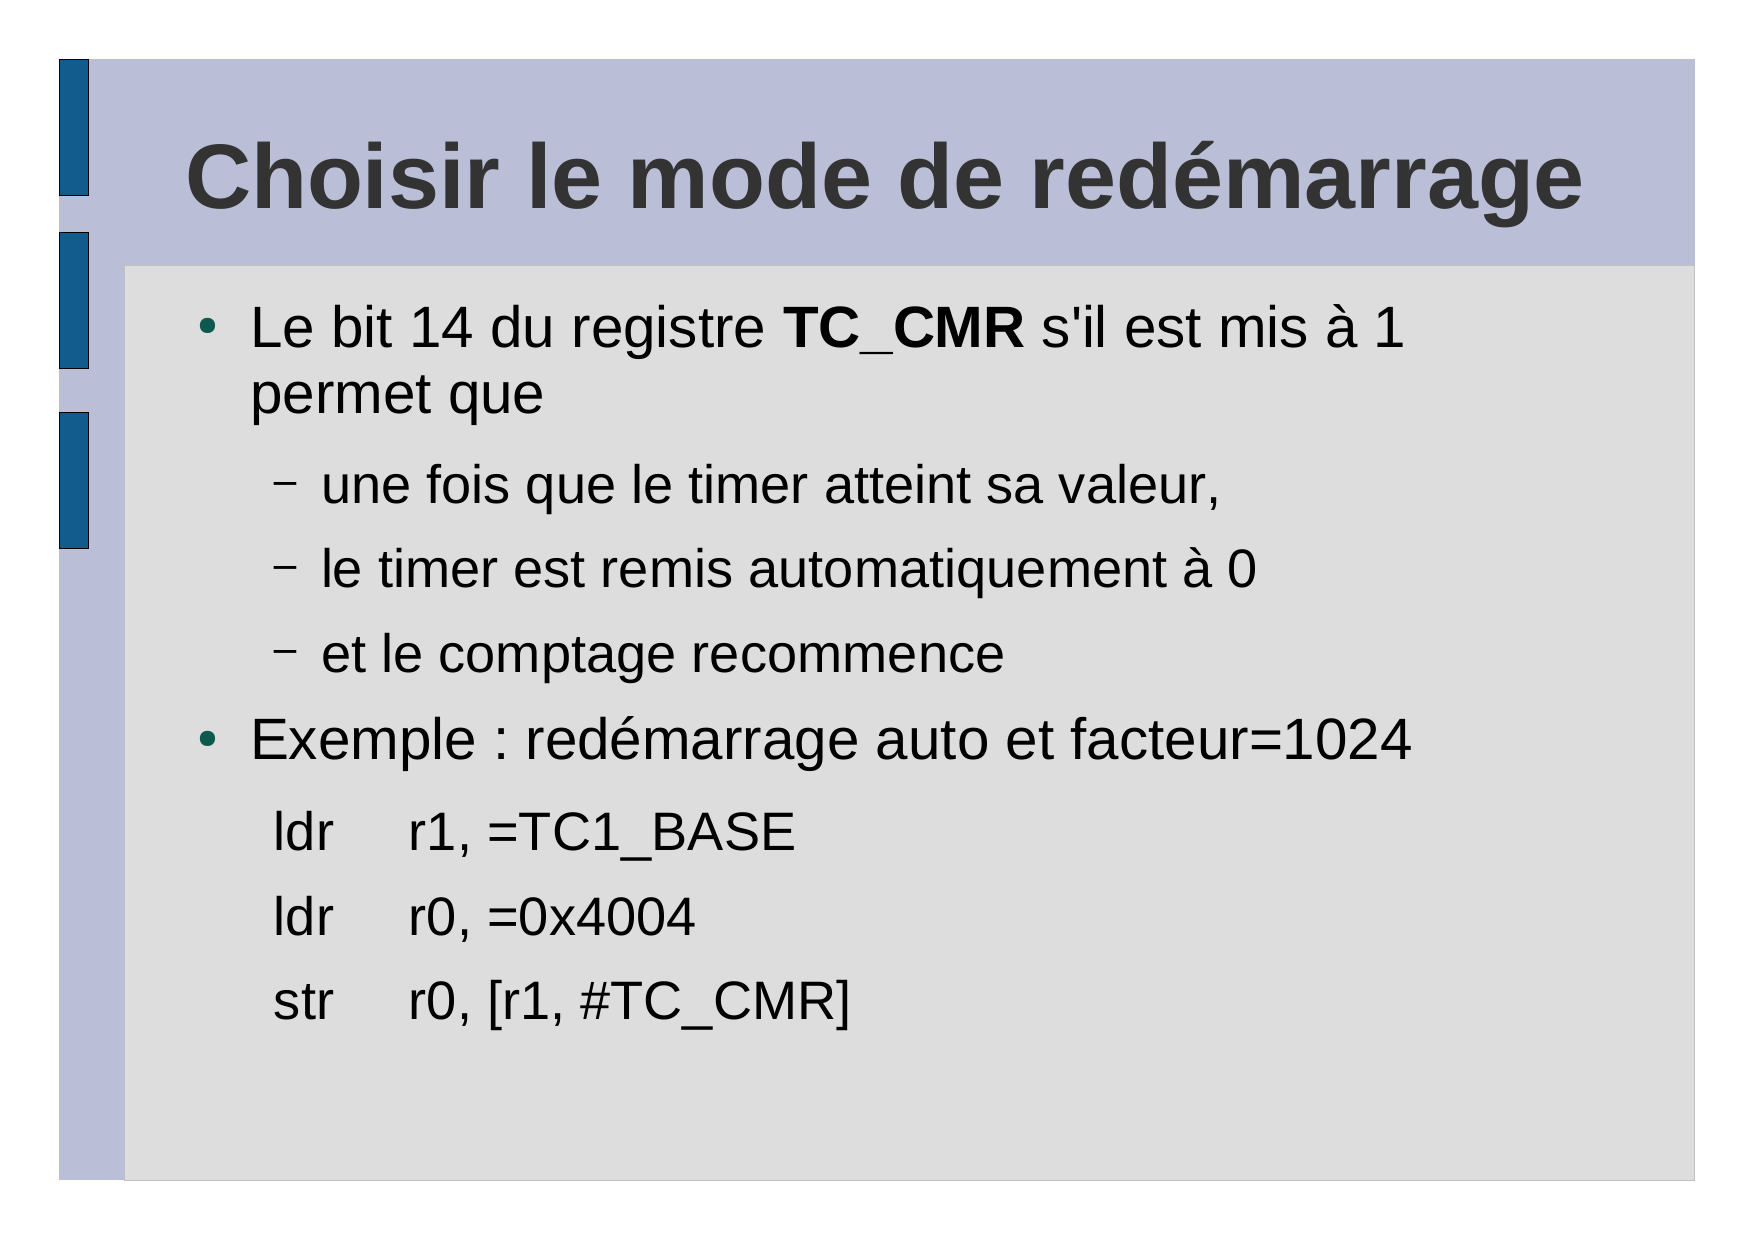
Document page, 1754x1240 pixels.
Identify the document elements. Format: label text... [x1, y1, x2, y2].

list Le bit 14 du registre TC_CMR s'il est mis à 1 permet que une fois que le timer atteint sa valeur, le timer est remis automatiquement à 0 et le comptage recommence Exemple : redémarrage auto et facteur=1024 ldr r1, =TC1_BASE ldr r0, =0x4004 str r0, [r1, #TC_CMR] [179, 295, 1577, 1121]
title Choisir le mode de redémarrage [118, 88, 1654, 266]
